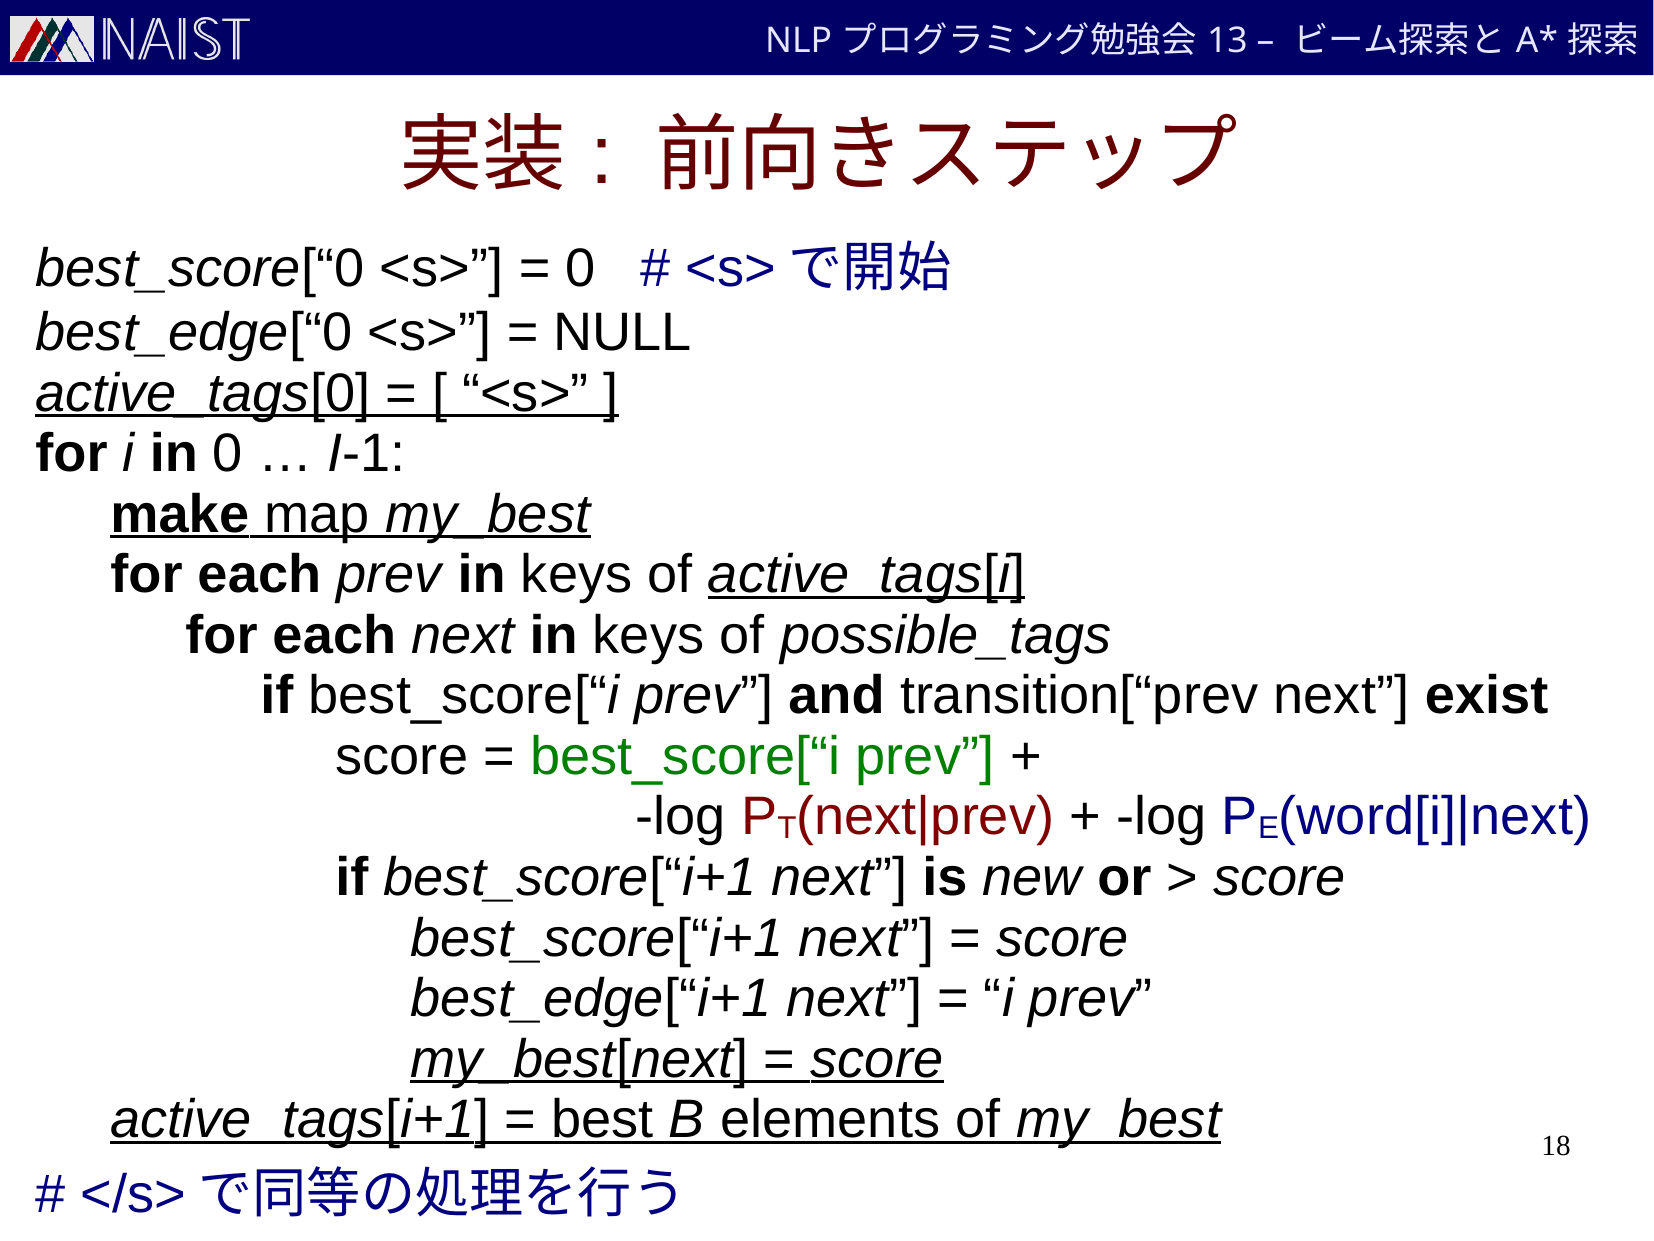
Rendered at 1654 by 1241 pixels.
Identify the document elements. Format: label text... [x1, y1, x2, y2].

picture [102, 17, 251, 51]
title 実装: 前向きステップ [75, 51, 1564, 223]
list best_score[“0 <s>”] = 0 # <s>で開始 best_edge[“0 <s>”] = NULL active_tags[0] = [ “<s>” ] for i in 0 … I-1: make map my_best for each prev in keys of active_tags[i] for each next in keys of possible_tags if best_score[“i prev”] and transition[“prev next”] exist score = best_score[“i prev”] + -log PT(next|prev) + -log PE(word[i]|next) if best_score[“i+1 next”] is new or > score best_score[“i+1 next”] = score best_edge[“i+1 next”] = “i prev” my_best[next] = score active_tags[i+1] = best B elements of my_best # </s>で同等の処理を行う [0, 223, 1613, 1241]
picture [10, 16, 94, 62]
